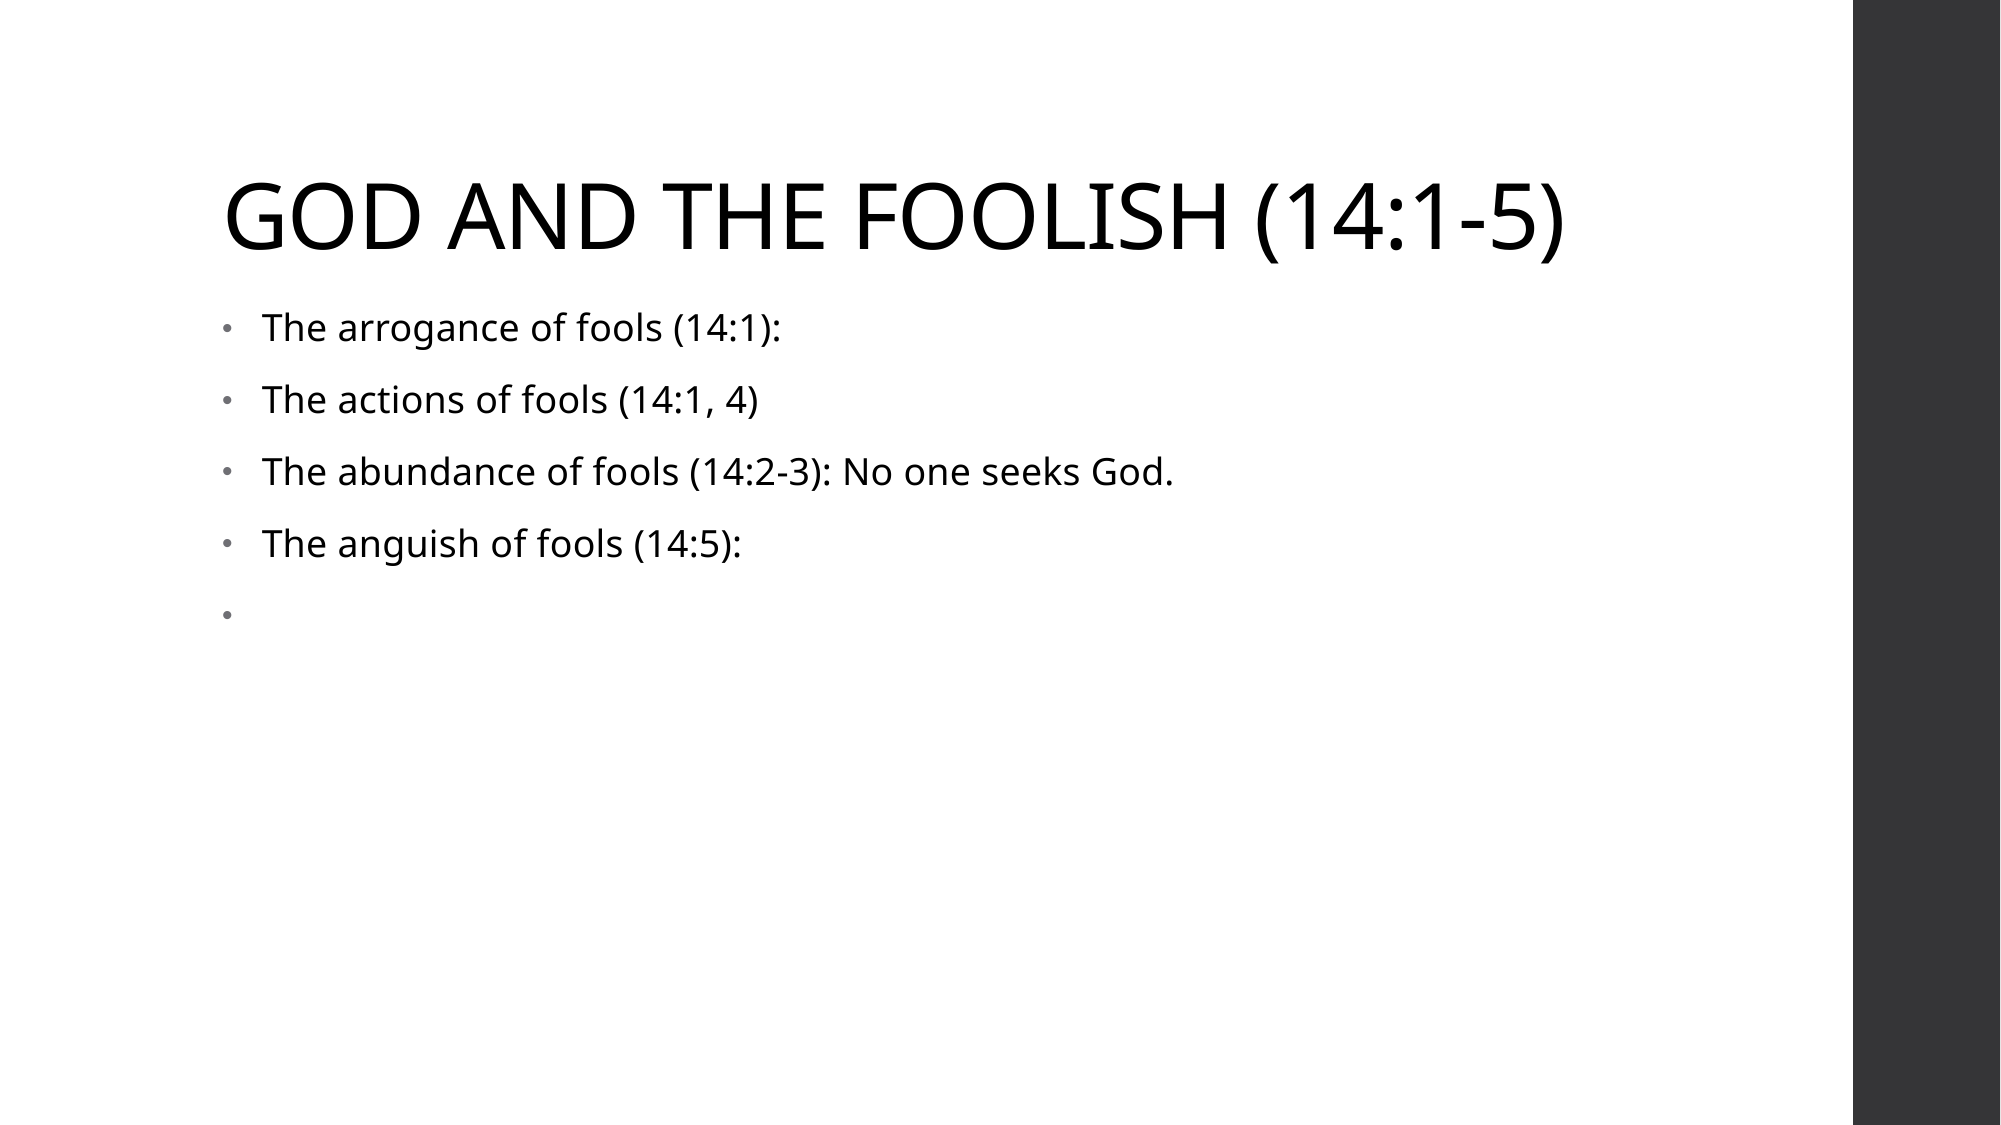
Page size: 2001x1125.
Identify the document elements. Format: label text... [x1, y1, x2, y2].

list The arrogance of fools (14:1): The actions of fools (14:1, 4) The abundance of fools (14:2-3): No one seeks God. The anguish of fools (14:5): [206, 299, 1617, 1014]
title GOD AND THE FOOLISH (14:1-5) [206, 60, 1797, 278]
